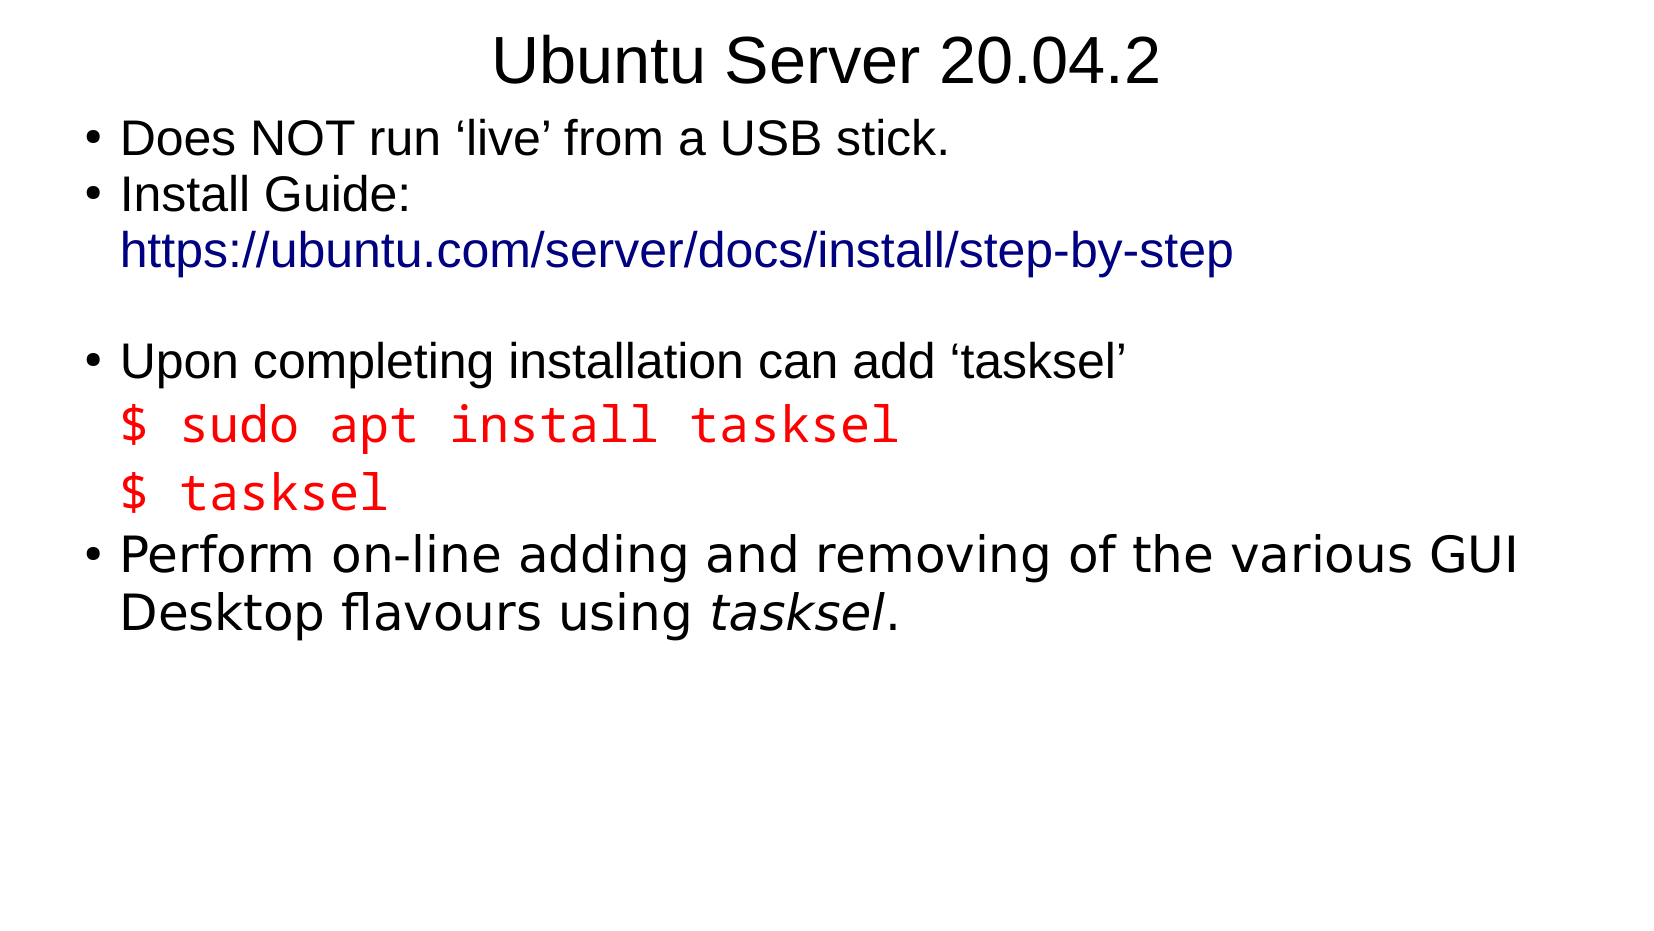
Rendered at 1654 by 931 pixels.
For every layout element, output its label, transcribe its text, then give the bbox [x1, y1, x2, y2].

title Ubuntu Server 20.04.2 [82, 22, 1571, 98]
subtitle Does NOT run ‘live’ from a USB stick. Install Guide: https://ubuntu.com/server/docs/install/step-by-step Upon completing installation can add ‘tasksel’ $ sudo apt install tasksel $ tasksel Perform on-line adding and removing of the various GUI Desktop flavours using tasksel. [84, 110, 1573, 650]
